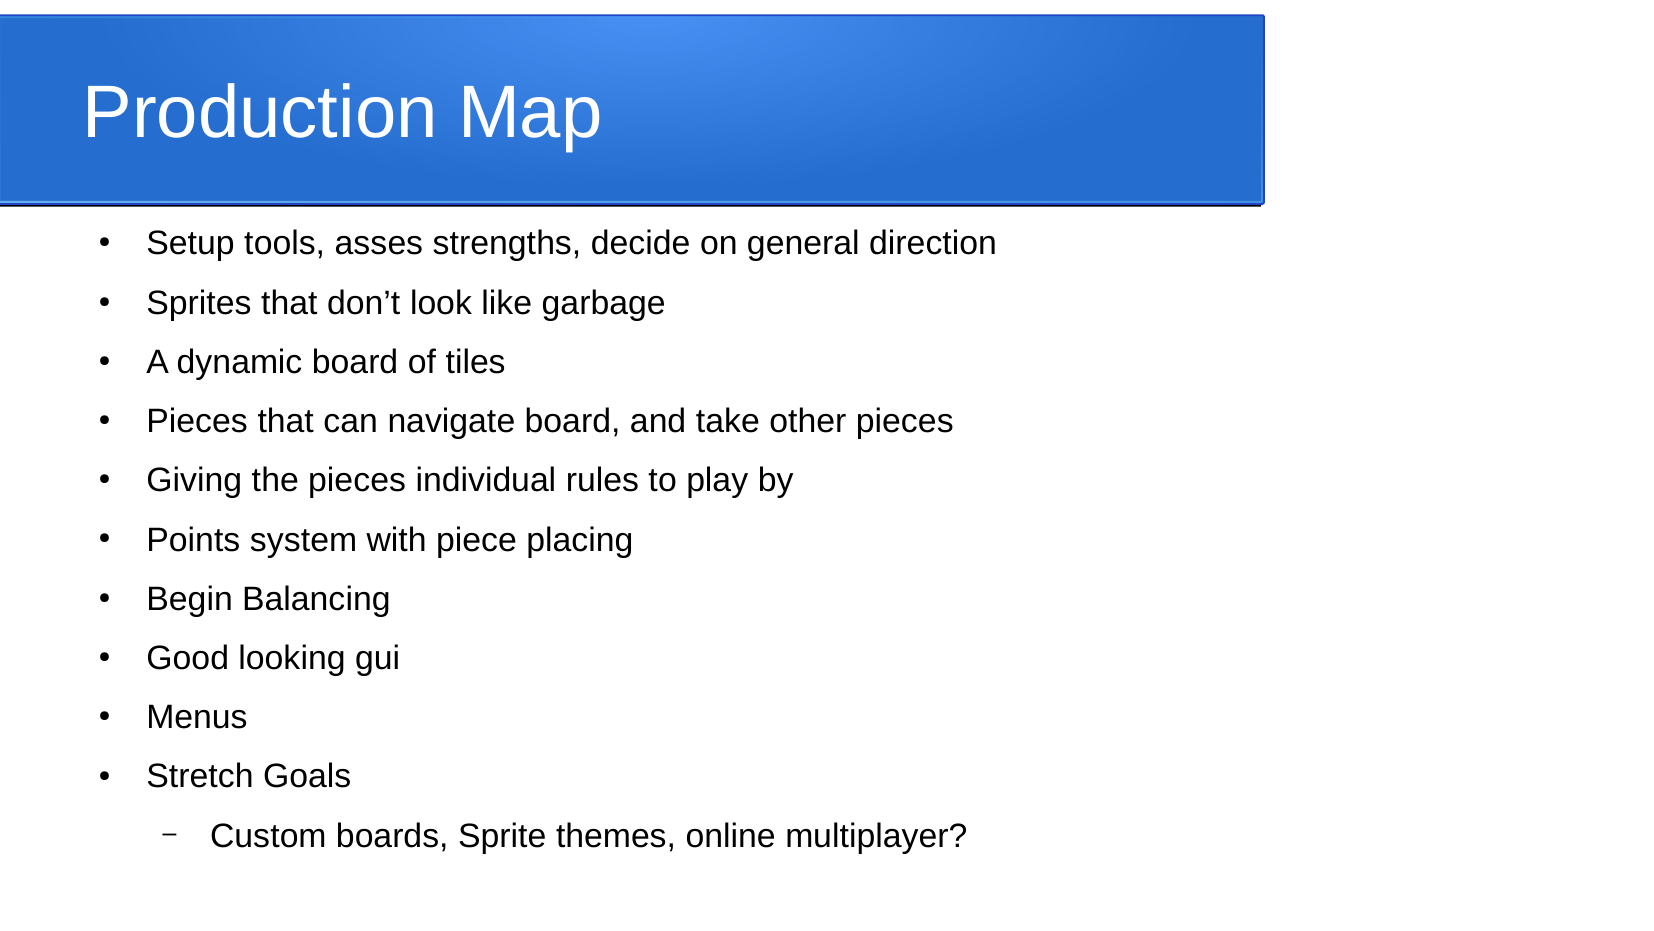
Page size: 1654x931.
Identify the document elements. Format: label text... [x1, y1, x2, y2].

list Setup tools, asses strengths, decide on general direction Sprites that don’t look like garbage A dynamic board of tiles Pieces that can navigate board, and take other pieces Giving the pieces individual rules to play by Points system with piece placing Begin Balancing Good looking gui Menus Stretch Goals Custom boards, Sprite themes, online multiplayer? [82, 224, 1571, 856]
title Production Map [82, 35, 1235, 189]
